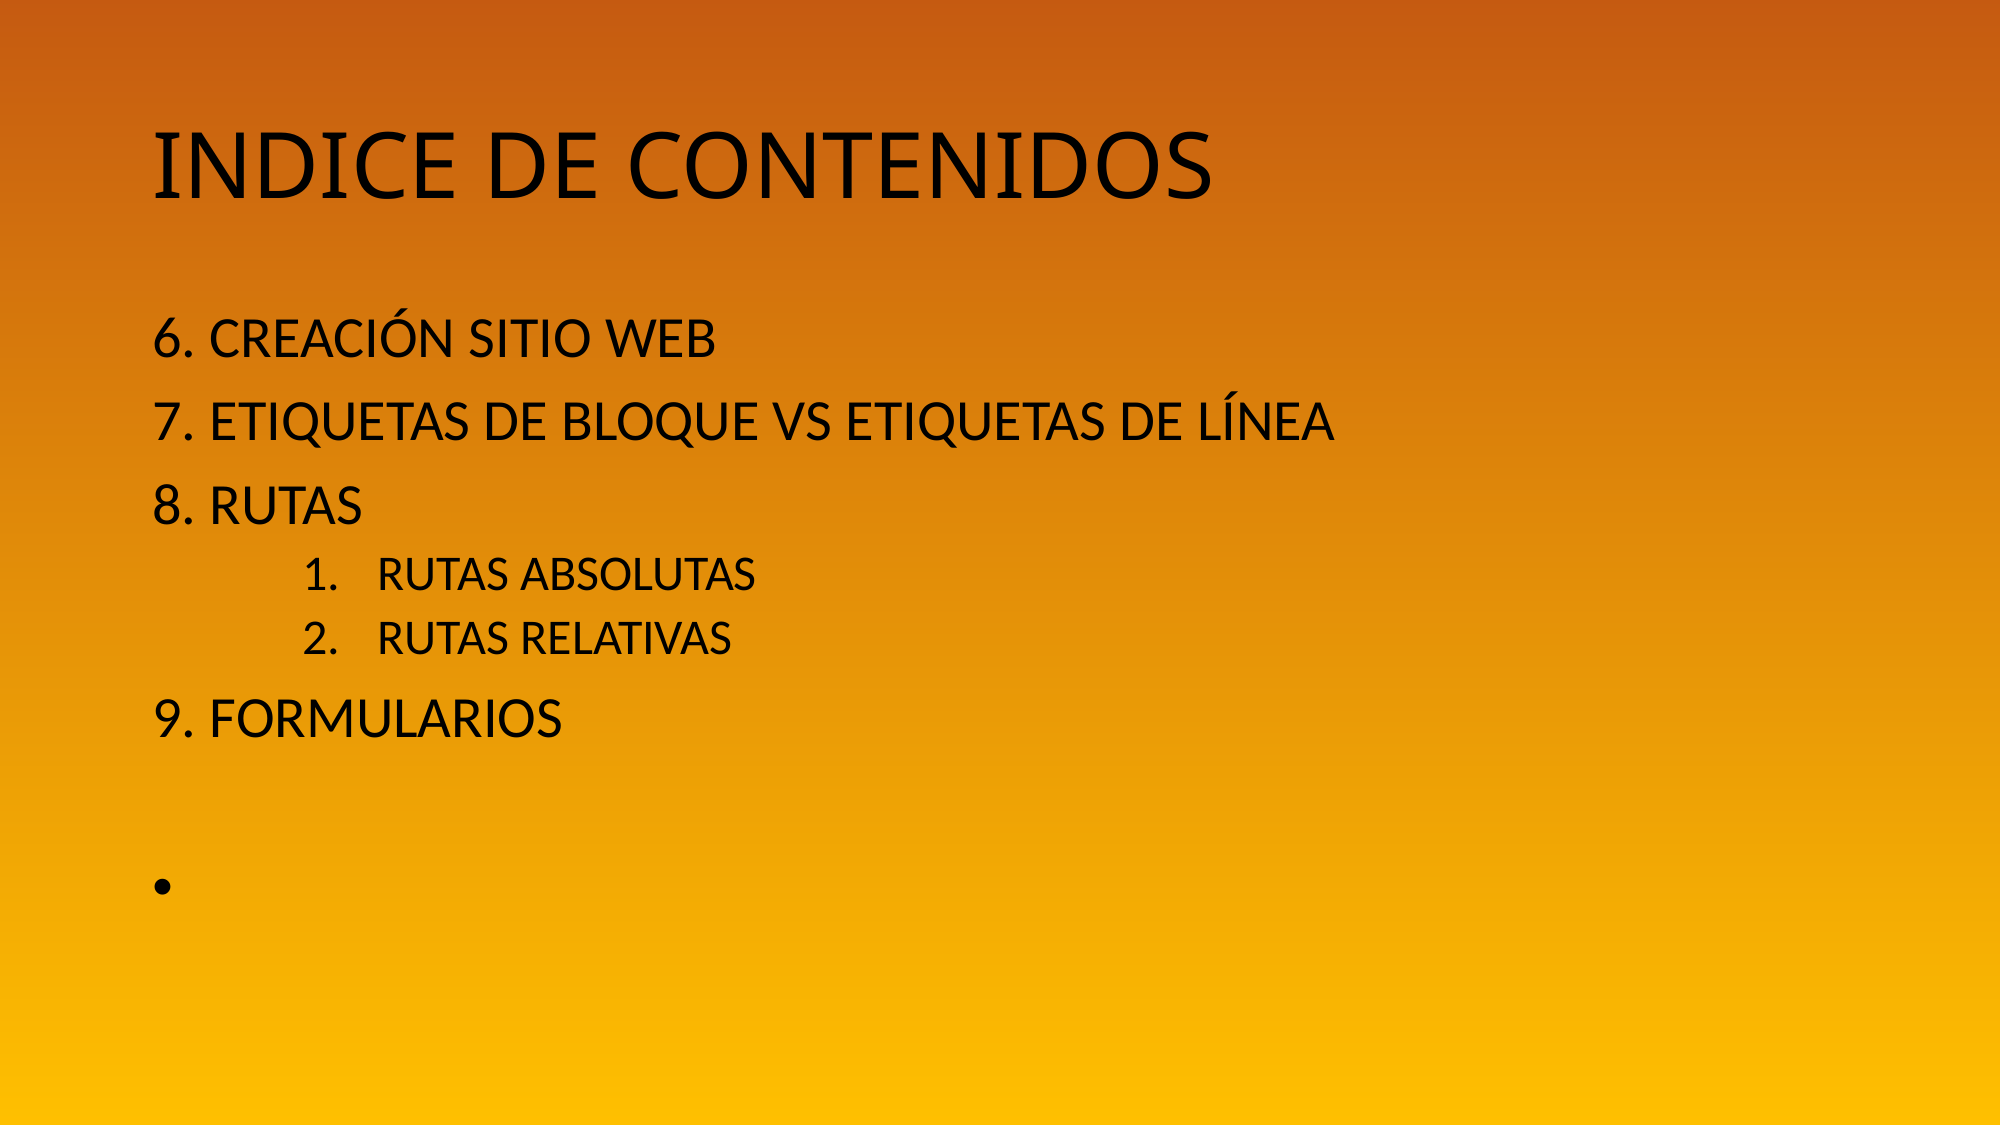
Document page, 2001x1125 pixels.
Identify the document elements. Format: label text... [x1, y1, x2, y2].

title INDICE DE CONTENIDOS [137, 59, 1863, 278]
list 6. CREACIÓN SITIO WEB 7. ETIQUETAS DE BLOQUE VS ETIQUETAS DE LÍNEA 8. RUTAS RUTAS ABSOLUTAS RUTAS RELATIVAS 9. FORMULARIOS [137, 299, 1863, 1014]
